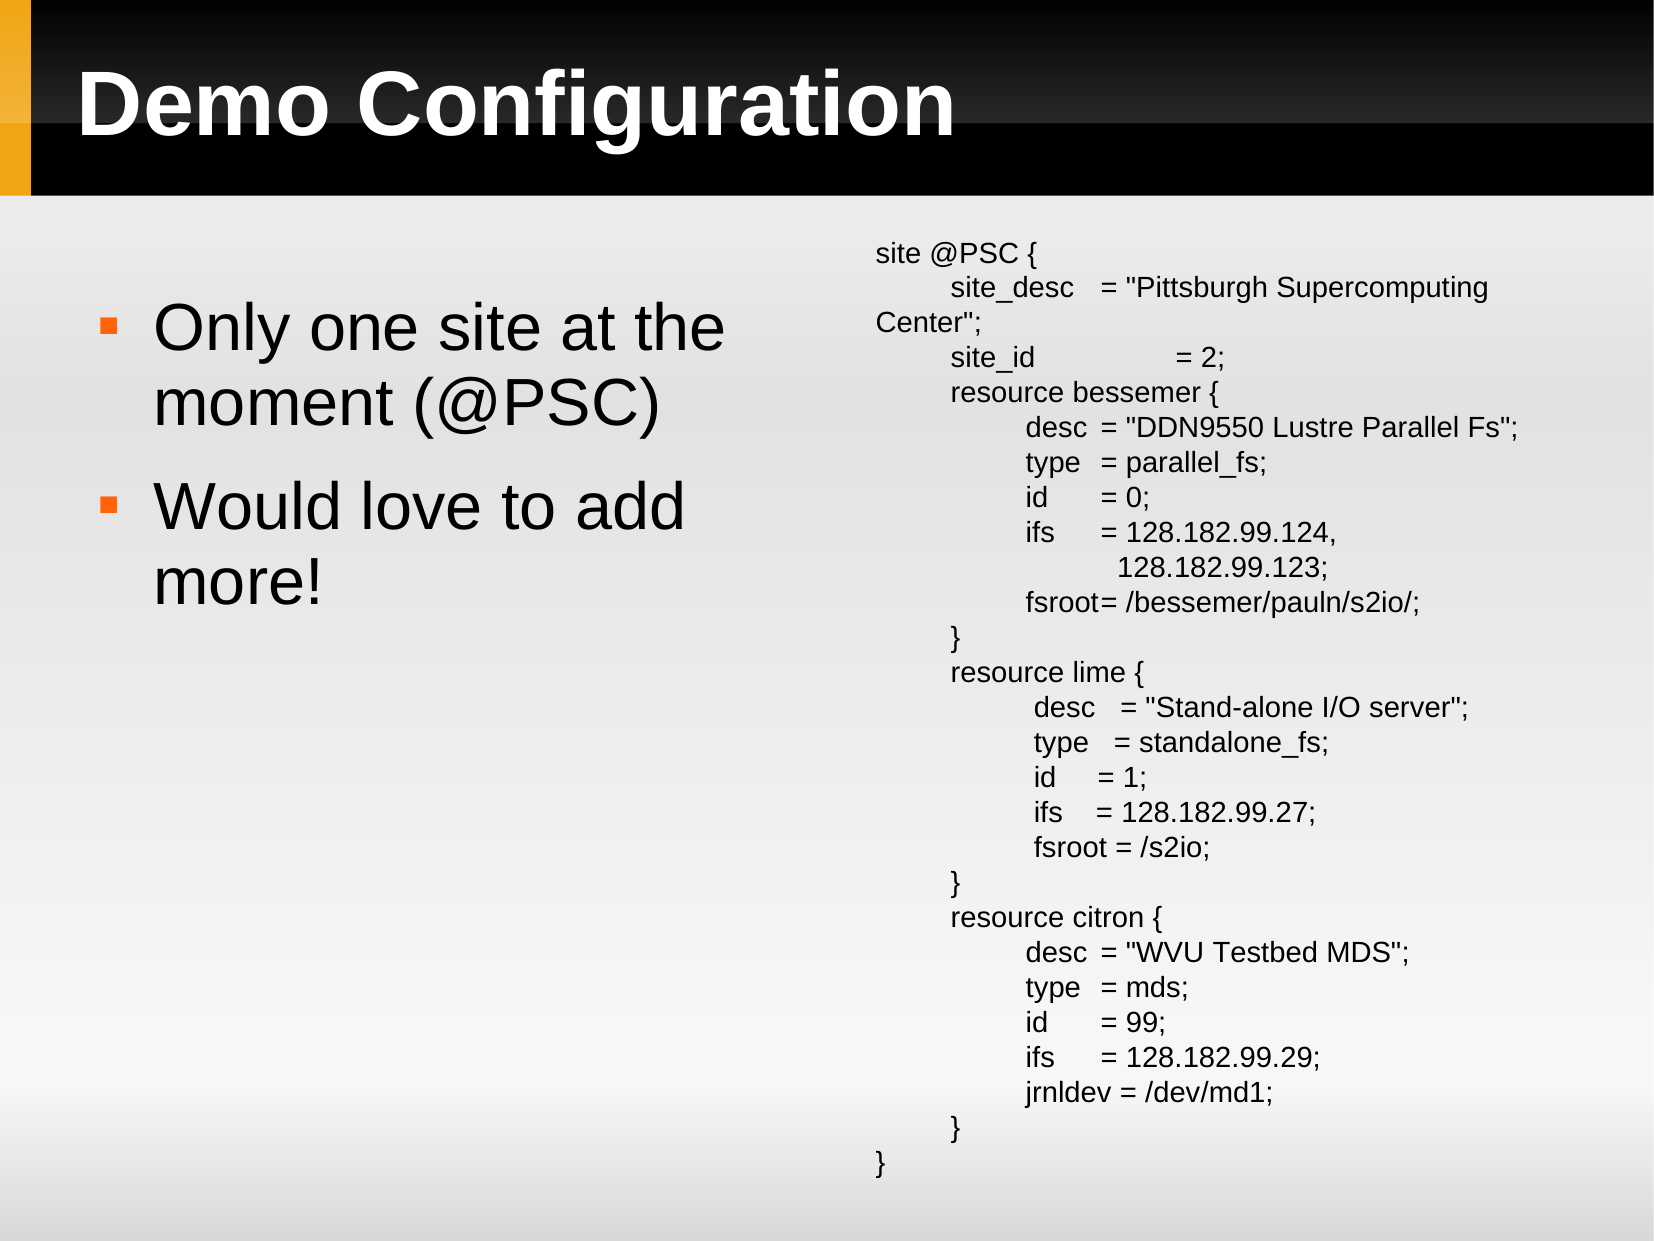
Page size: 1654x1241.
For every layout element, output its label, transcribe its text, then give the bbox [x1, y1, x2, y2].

list Only one site at the moment (@PSC) Would love to add more! [82, 290, 788, 1163]
title Demo Configuration [76, 0, 1565, 208]
text_box site @PSC { site_desc = "Pittsburgh Supercomputing Center"; site_id = 2; resource bessemer { desc = "DDN9550 Lustre Parallel Fs"; type = parallel_fs; id = 0; ifs = 128.182.99.124, 128.182.99.123; fsroot = /bessemer/pauln/s2io/; } resource lime { desc = "Stand-alone I/O server"; type = standalone_fs; id = 1; ifs = 128.182.99.27; fsroot = /s2io; } resource citron { desc = "WVU Testbed MDS"; type = mds; id = 99; ifs = 128.182.99.29; jrnldev = /dev/md1; } } [860, 226, 1609, 1202]
picture [0, 0, 1654, 1241]
